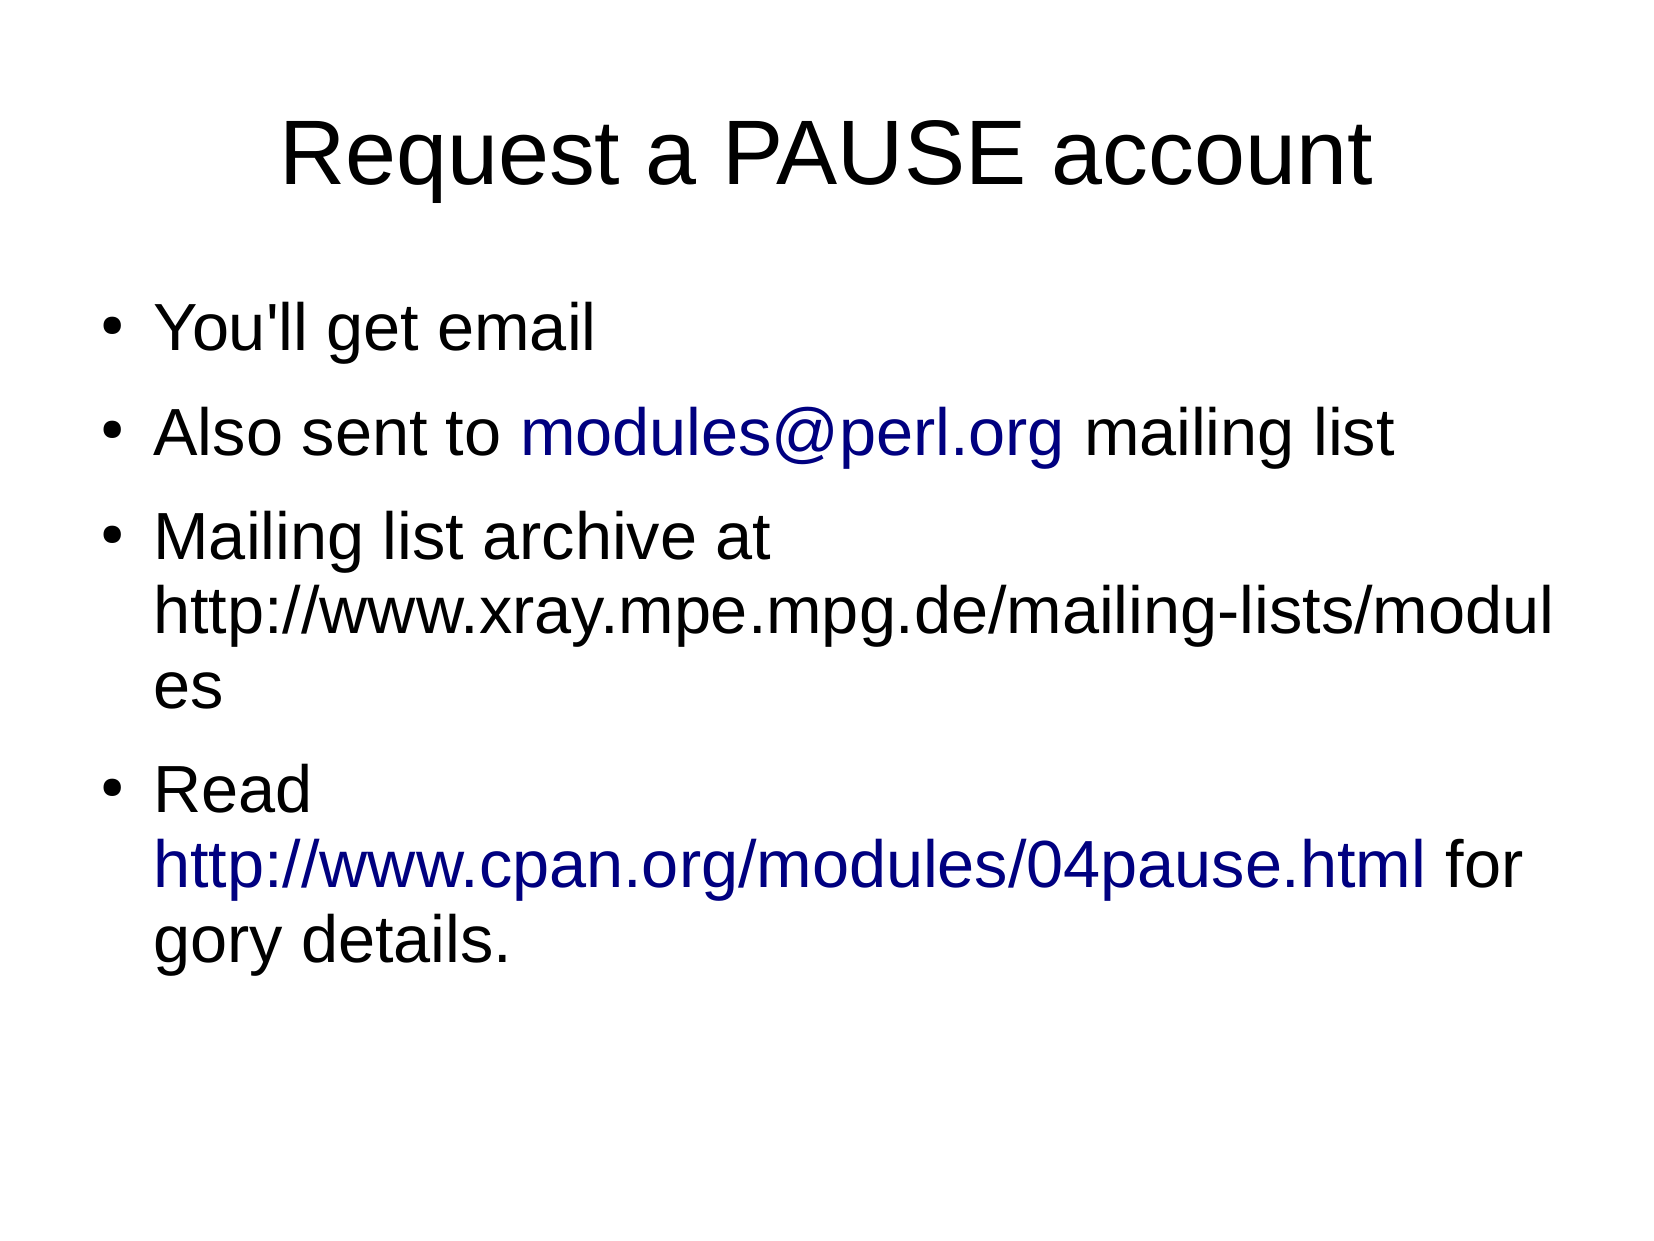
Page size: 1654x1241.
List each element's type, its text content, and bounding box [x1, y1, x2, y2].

title Request a PAUSE account [82, 49, 1571, 257]
list You'll get email Also sent to modules@perl.org mailing list Mailing list archive at http://www.xray.mpe.mpg.de/mailing-lists/modules Read http://www.cpan.org/modules/04pause.html for gory details. [82, 290, 1571, 1109]
